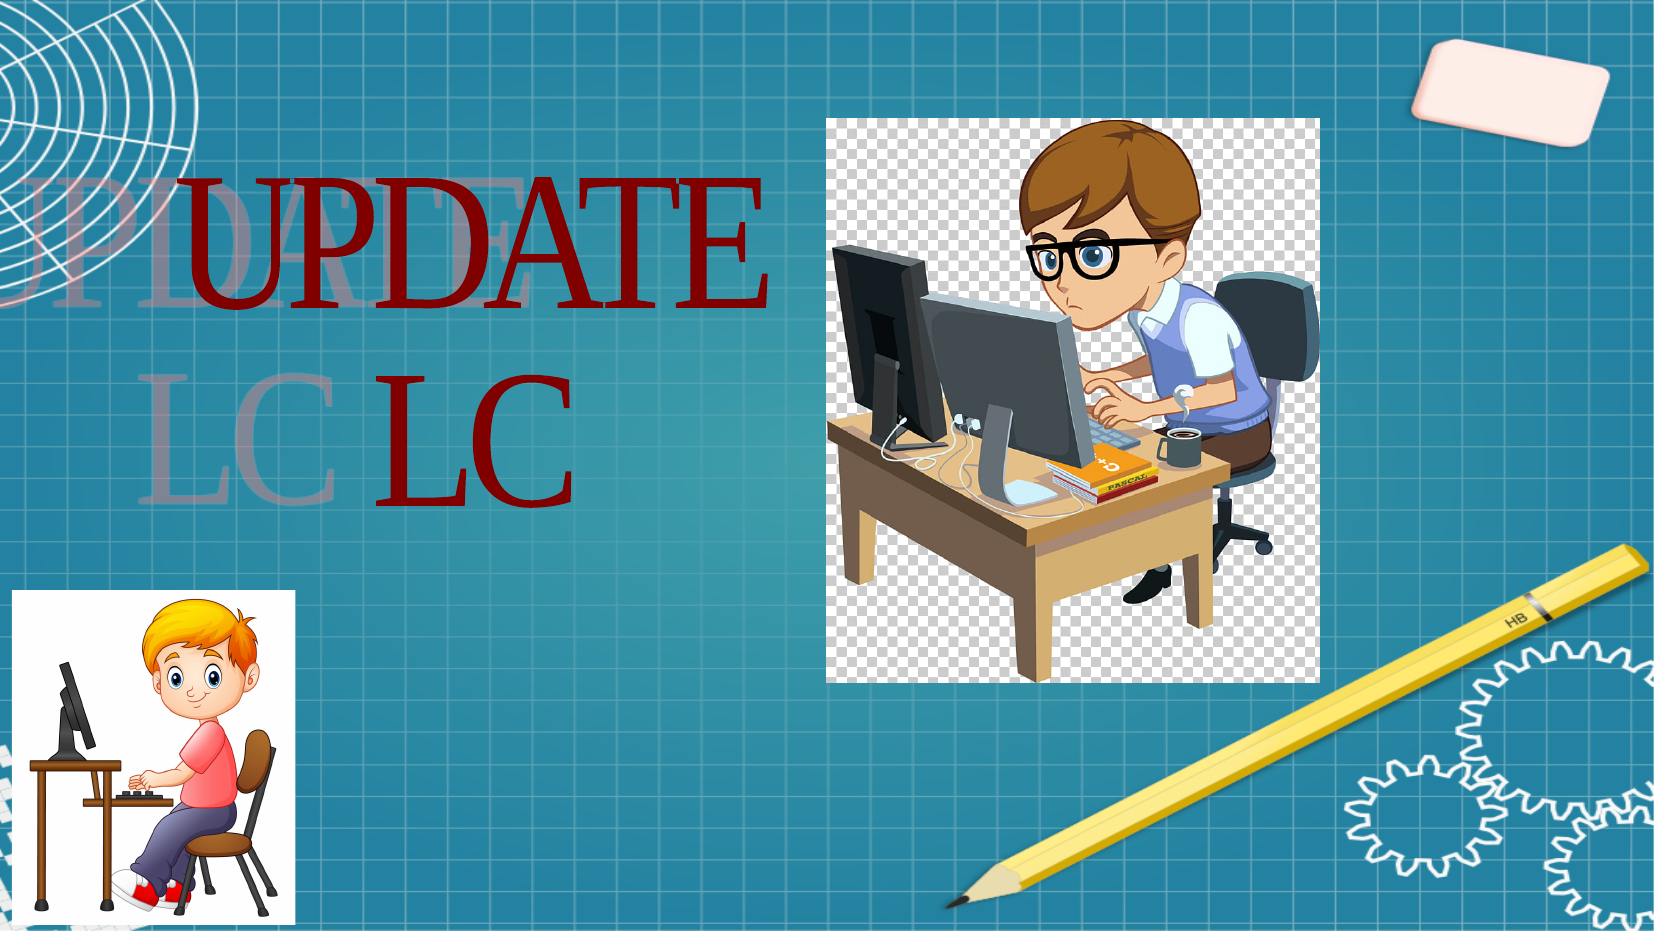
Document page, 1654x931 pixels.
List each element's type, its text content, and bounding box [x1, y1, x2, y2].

text_box UPDATE LC [177, 178, 374, 310]
text_box UPDATE LC [483, 177, 768, 308]
picture [0, 0, 1654, 931]
text_box UPDATE LC [472, 374, 572, 508]
text_box UPDATE LC [375, 178, 489, 309]
text_box UPDATE LC [376, 376, 467, 506]
